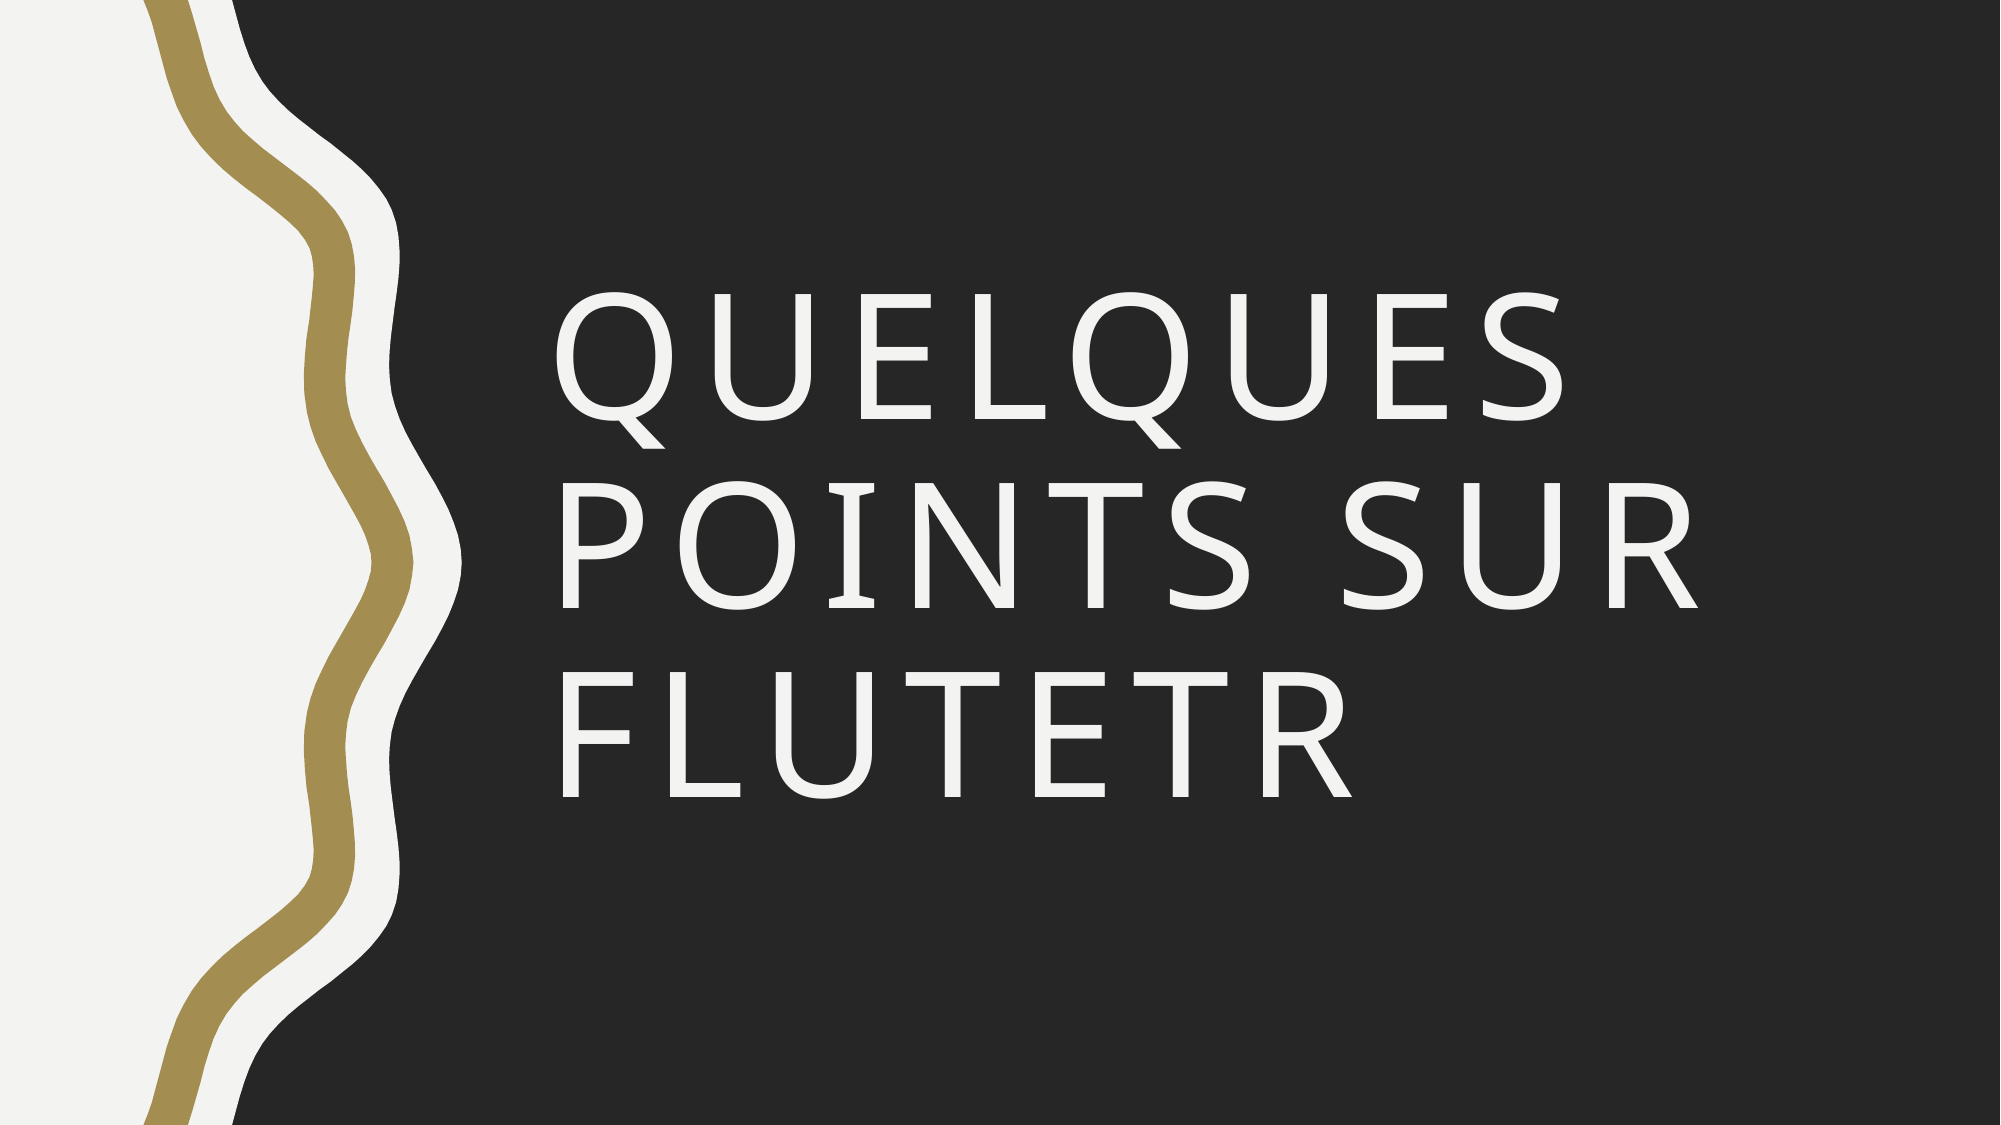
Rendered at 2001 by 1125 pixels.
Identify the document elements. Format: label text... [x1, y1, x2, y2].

title Quelques points sur Flutetr [531, 176, 1876, 843]
